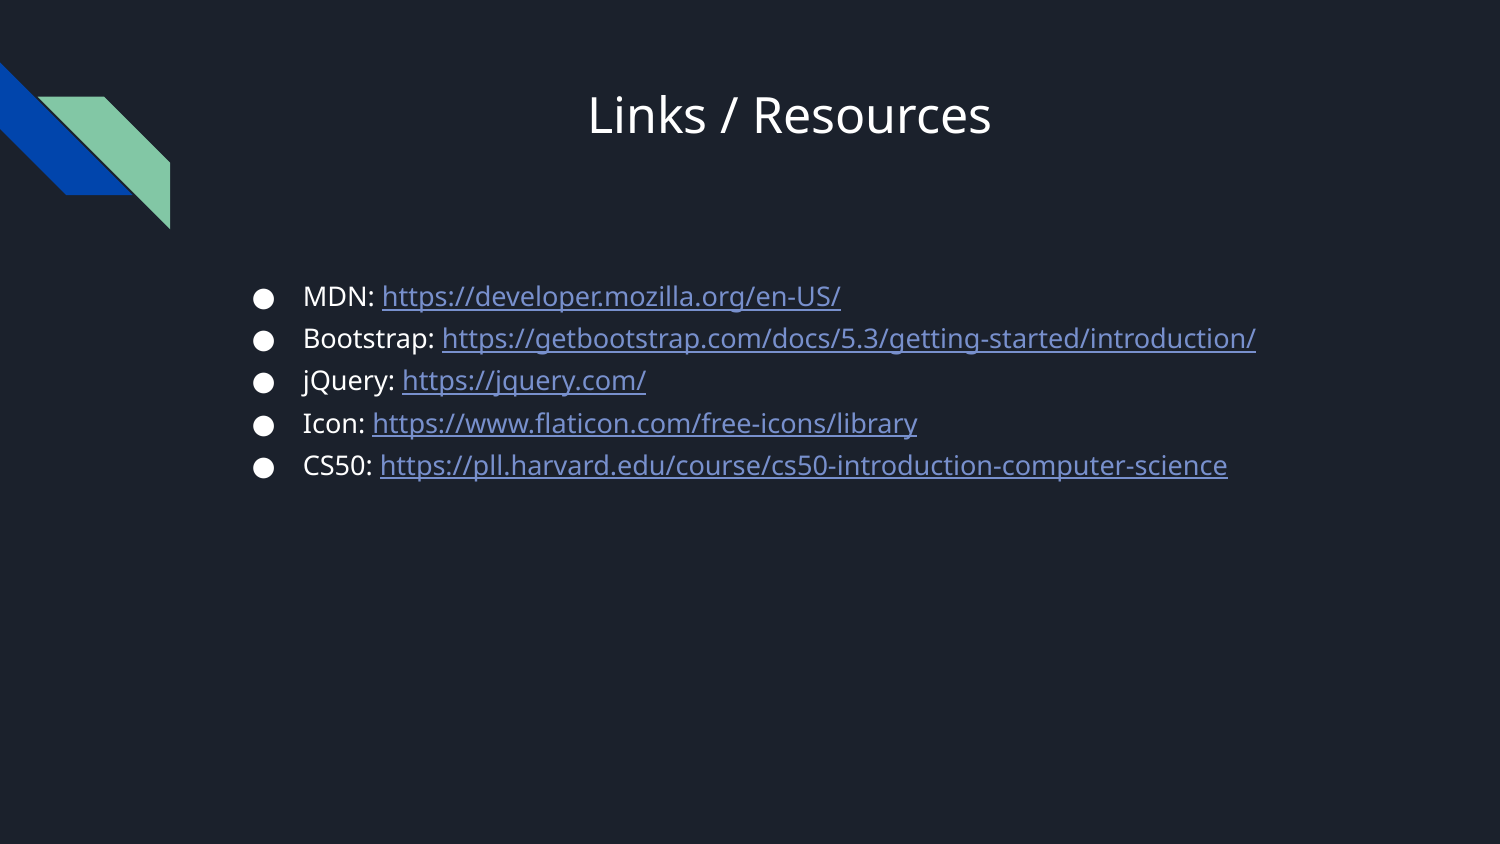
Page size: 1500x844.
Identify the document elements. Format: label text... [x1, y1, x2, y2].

list MDN: https://developer.mozilla.org/en-US/ Bootstrap: https://getbootstrap.com/docs/5.3/getting-started/introduction/ jQuery: https://jquery.com/ Icon: https://www.flaticon.com/free-icons/library CS50: https://pll.harvard.edu/course/cs50-introduction-computer-science [212, 257, 1368, 509]
title Links / Resources [212, 64, 1368, 215]
